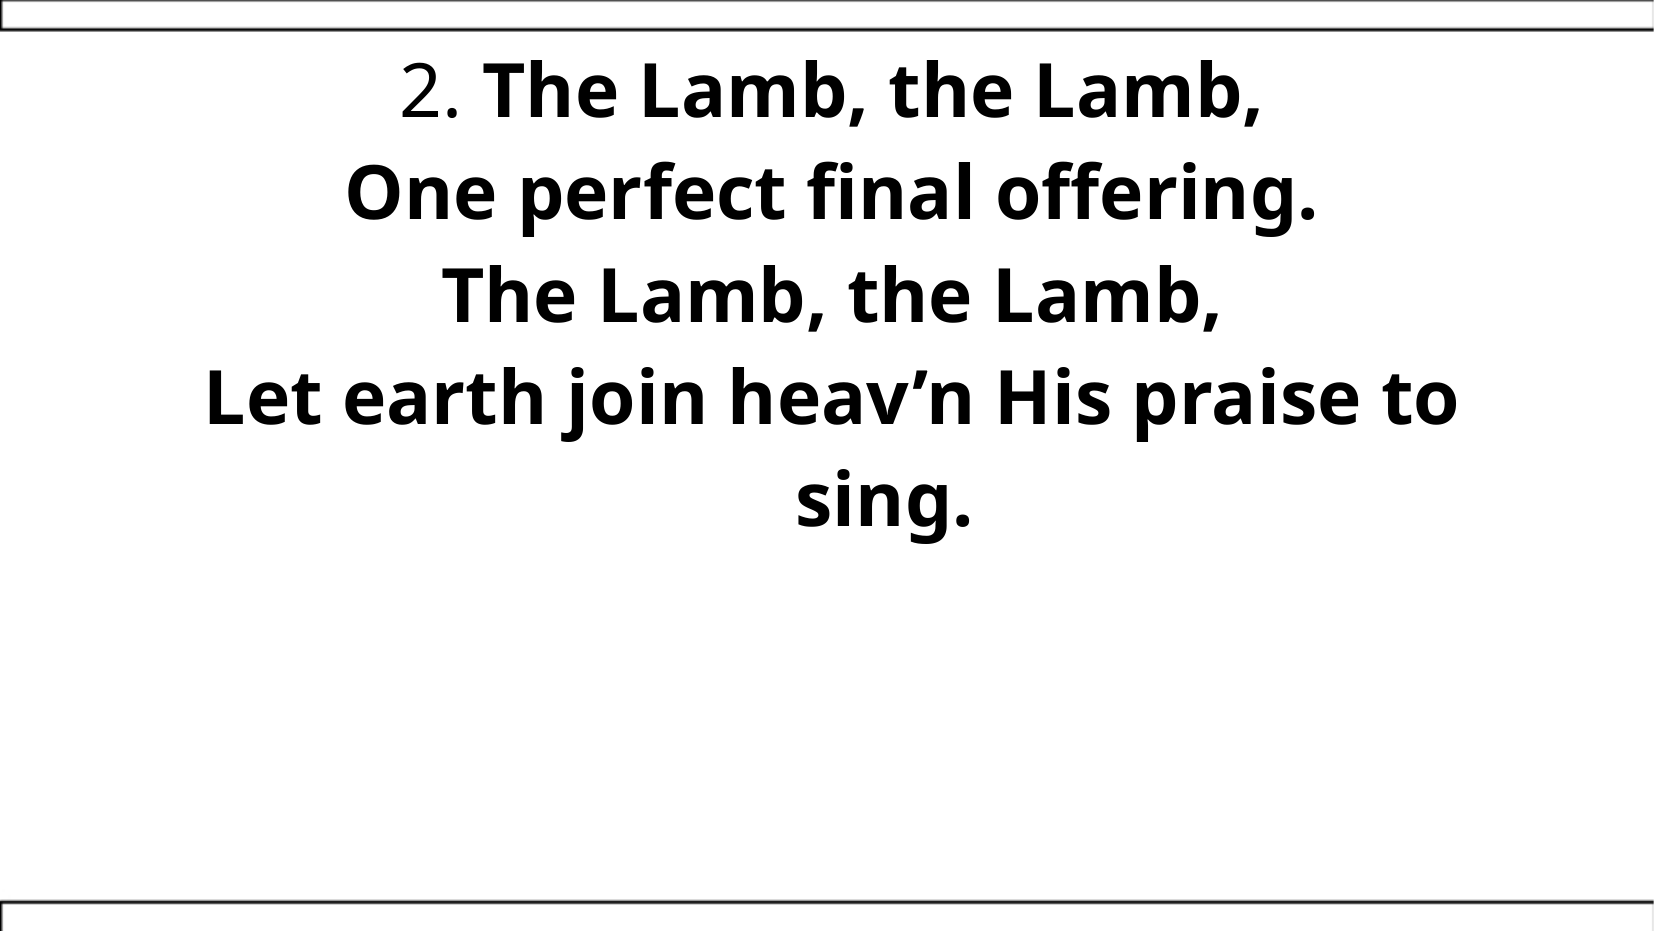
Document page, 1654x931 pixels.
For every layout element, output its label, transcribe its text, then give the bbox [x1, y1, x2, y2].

text_box 2. The Lamb, the Lamb, One perfect final offering. The Lamb, the Lamb, Let earth join heav’n His praise to sing. [105, 30, 1561, 445]
picture [0, 0, 1654, 931]
